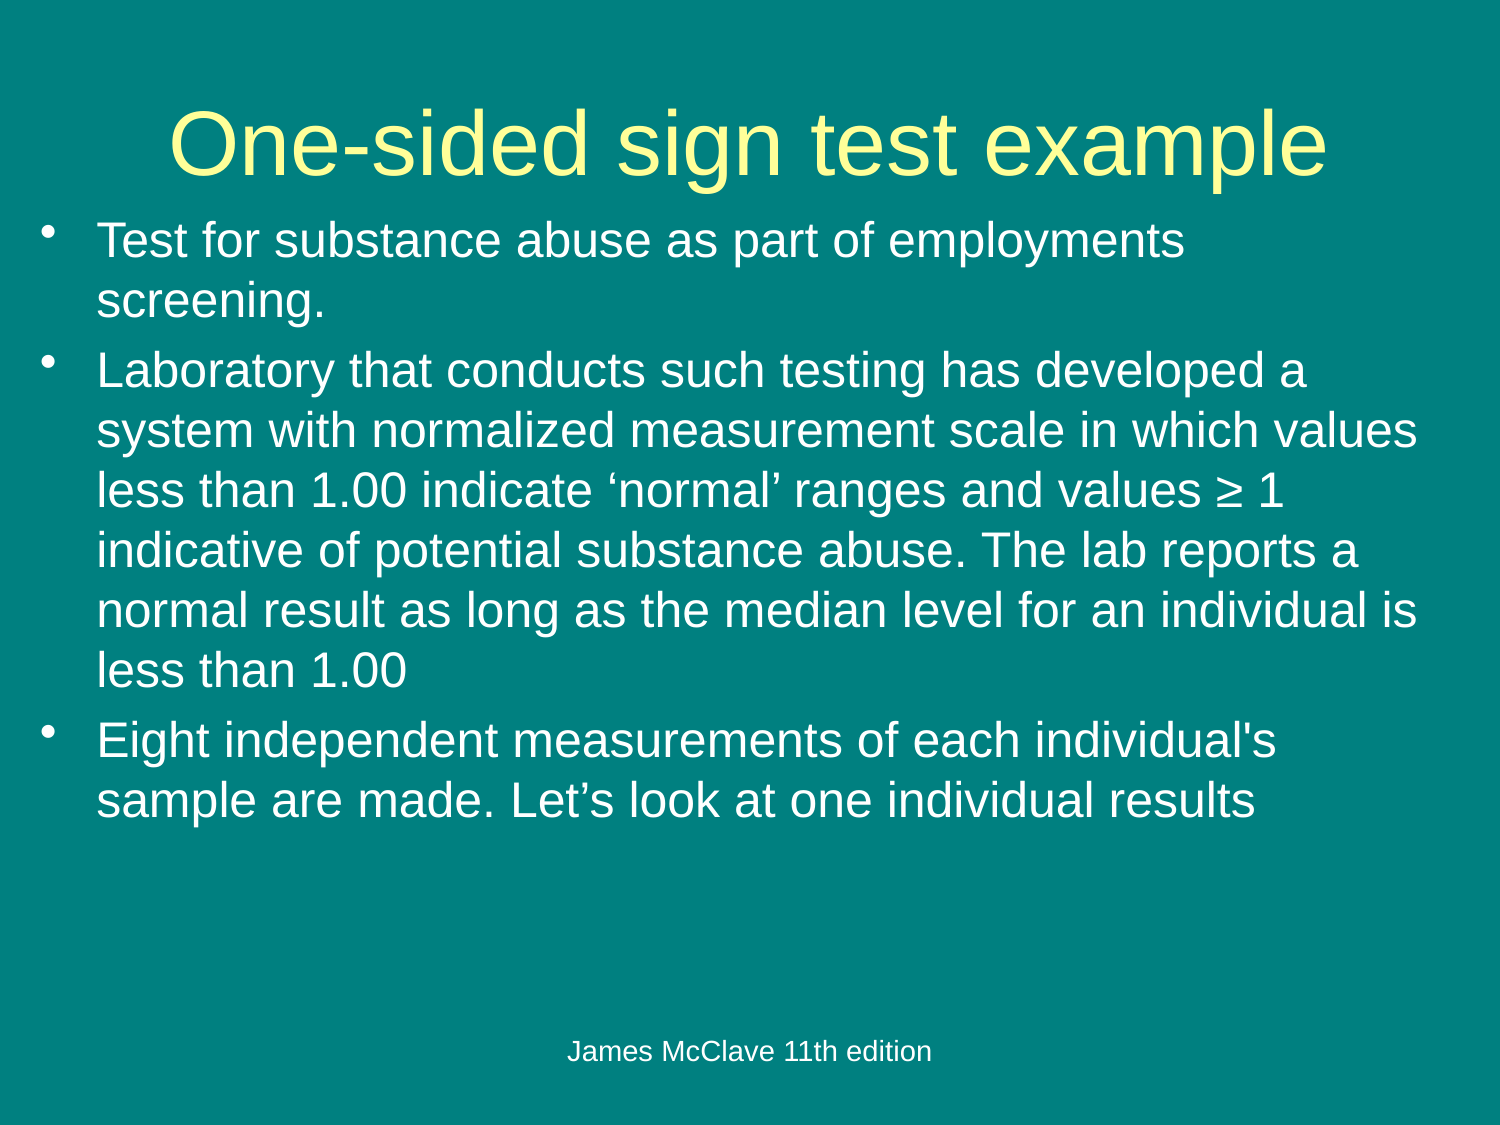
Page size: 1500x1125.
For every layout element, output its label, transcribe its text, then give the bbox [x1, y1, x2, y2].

title One-sided sign test example [75, 45, 1425, 200]
footer James McClave 11th edition [512, 1024, 988, 1103]
list Test for substance abuse as part of employments screening. Laboratory that conducts such testing has developed a system with normalized measurement scale in which values less than 1.00 indicate ‘normal’ ranges and values ≥ 1 indicative of potential substance abuse. The lab reports a normal result as long as the median level for an individual is less than 1.00 Eight independent measurements of each individual's sample are made. Let’s look at one individual results [24, 200, 1438, 1063]
